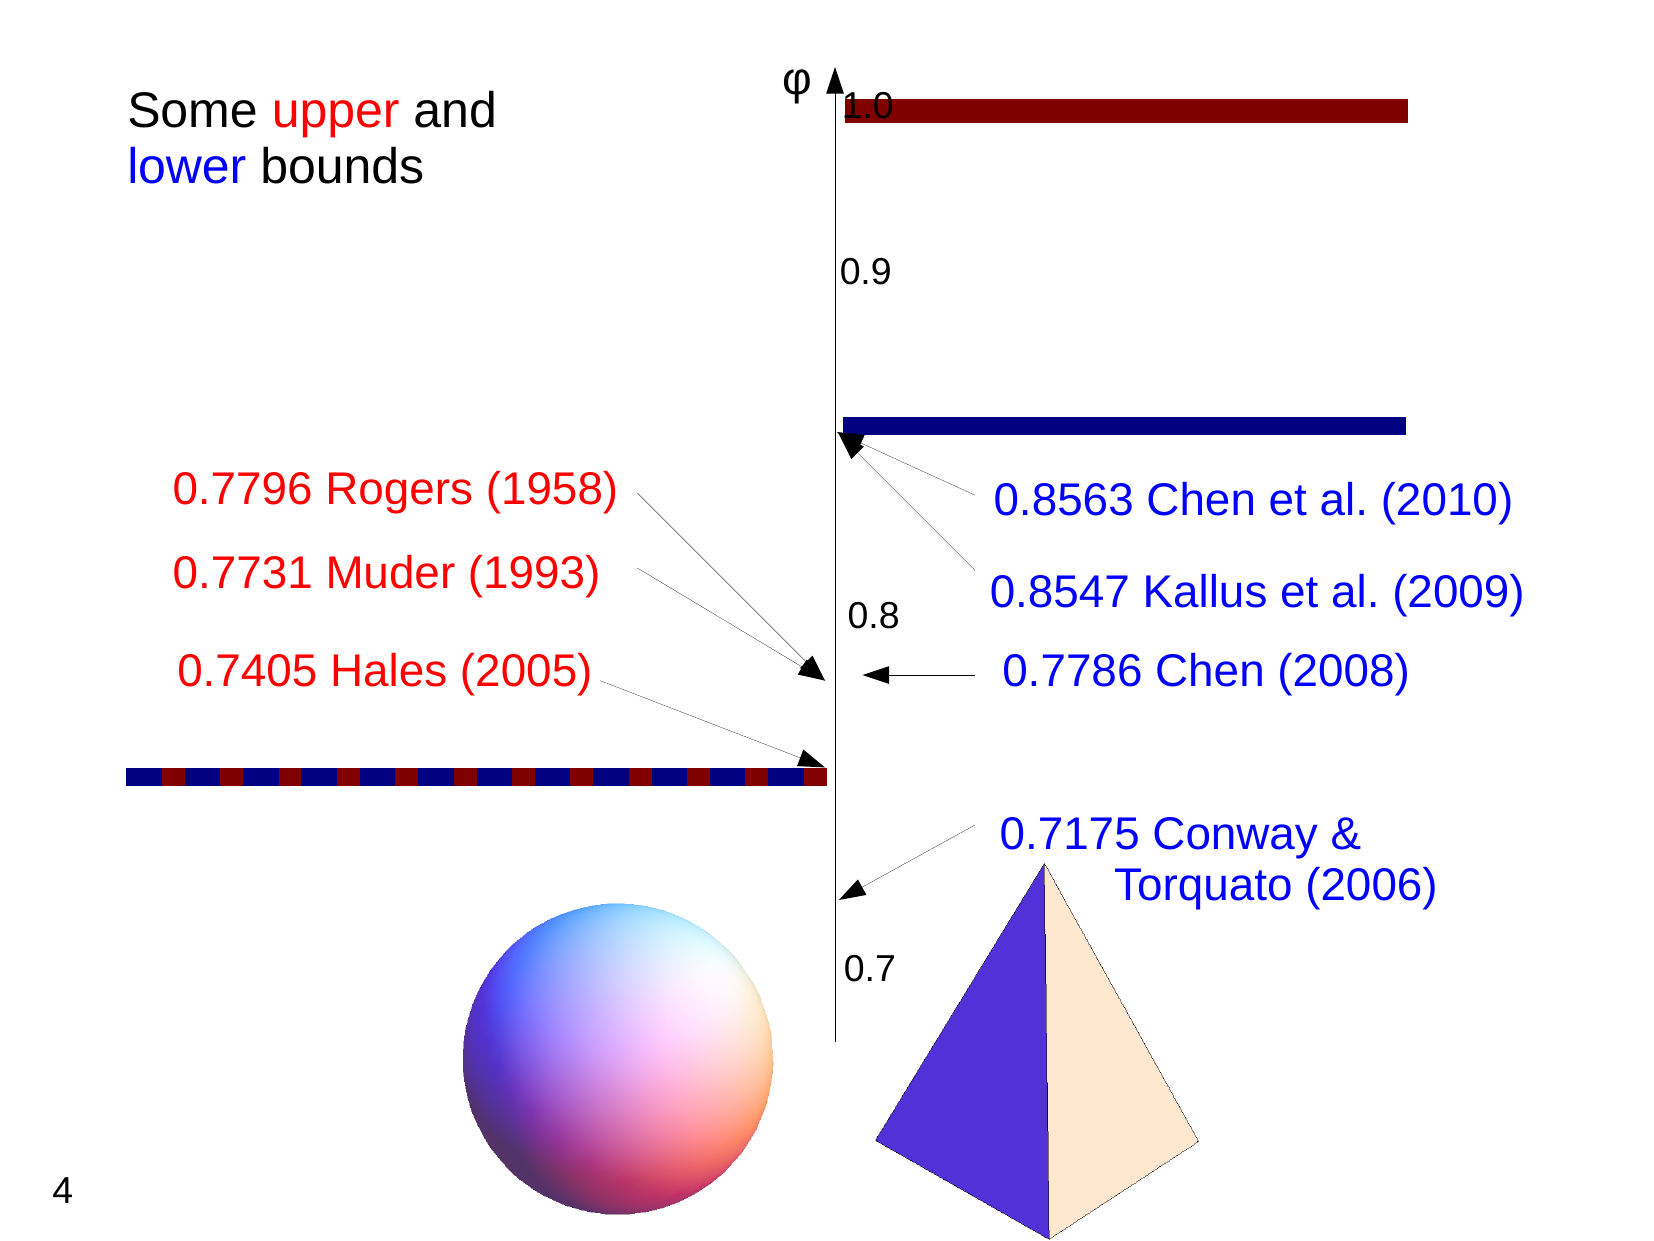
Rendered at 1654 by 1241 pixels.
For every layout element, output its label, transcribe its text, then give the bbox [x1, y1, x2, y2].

text_box 0.8563 Chen et al. (2010) [978, 466, 1529, 533]
text_box 0.7405 Hales (2005) [162, 637, 608, 711]
text_box 0.9 [825, 243, 907, 301]
text_box 0.8 [832, 587, 915, 644]
picture [346, 824, 1265, 1241]
text_box 1.0 [827, 77, 909, 134]
text_box 0.7 [829, 940, 911, 997]
text_box Some upper and lower bounds [112, 75, 601, 202]
text_box 4 [37, 1162, 88, 1220]
text_box 0.8547 Kallus et al. (2009) [975, 558, 1541, 646]
text_box 0.7175 Conway & Torquato (2006) [984, 800, 1453, 918]
text_box φ [767, 45, 843, 112]
text_box 0.7796 Rogers (1958) [157, 455, 634, 522]
text_box 0.7786 Chen (2008) [987, 637, 1426, 704]
text_box 0.7731 Muder (1993) [158, 539, 638, 606]
